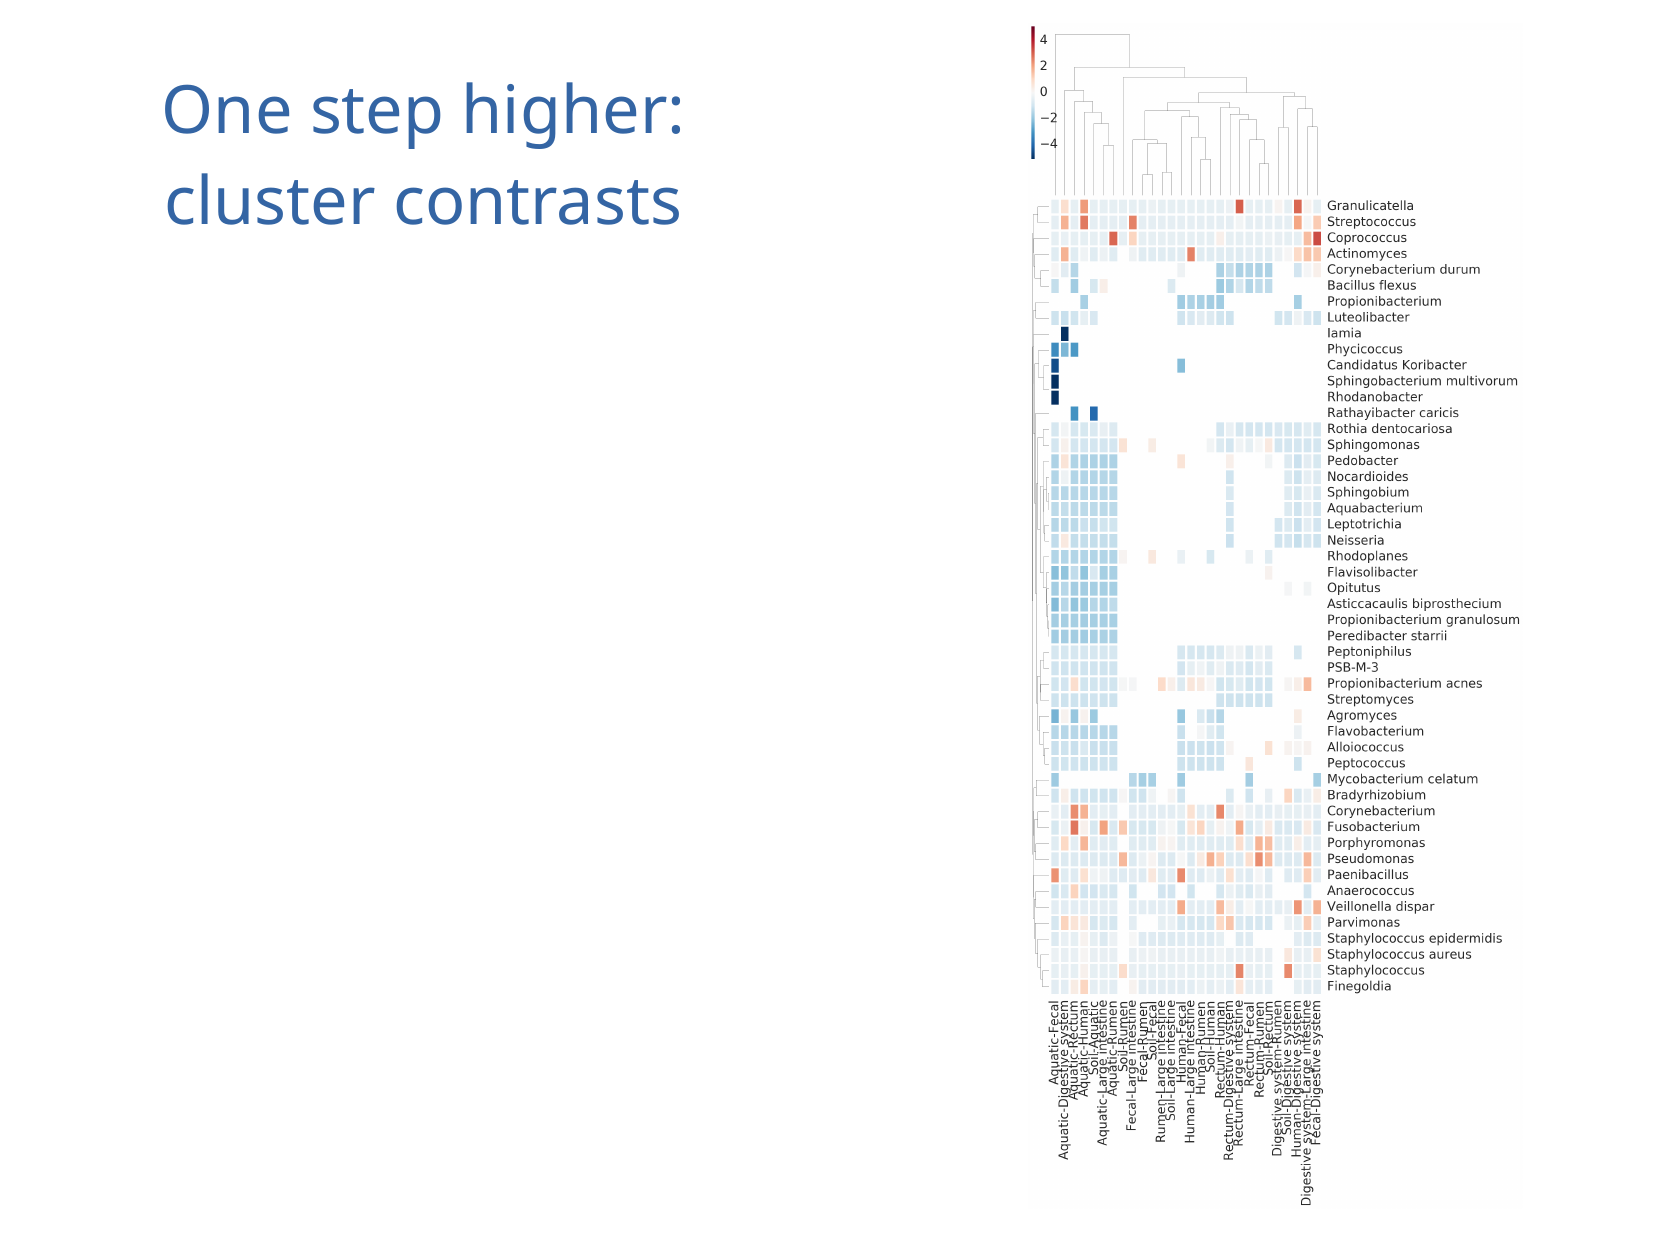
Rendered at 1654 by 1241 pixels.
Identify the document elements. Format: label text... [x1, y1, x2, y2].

picture [1028, 23, 1523, 1209]
title One step higher: cluster contrasts [82, 49, 766, 257]
